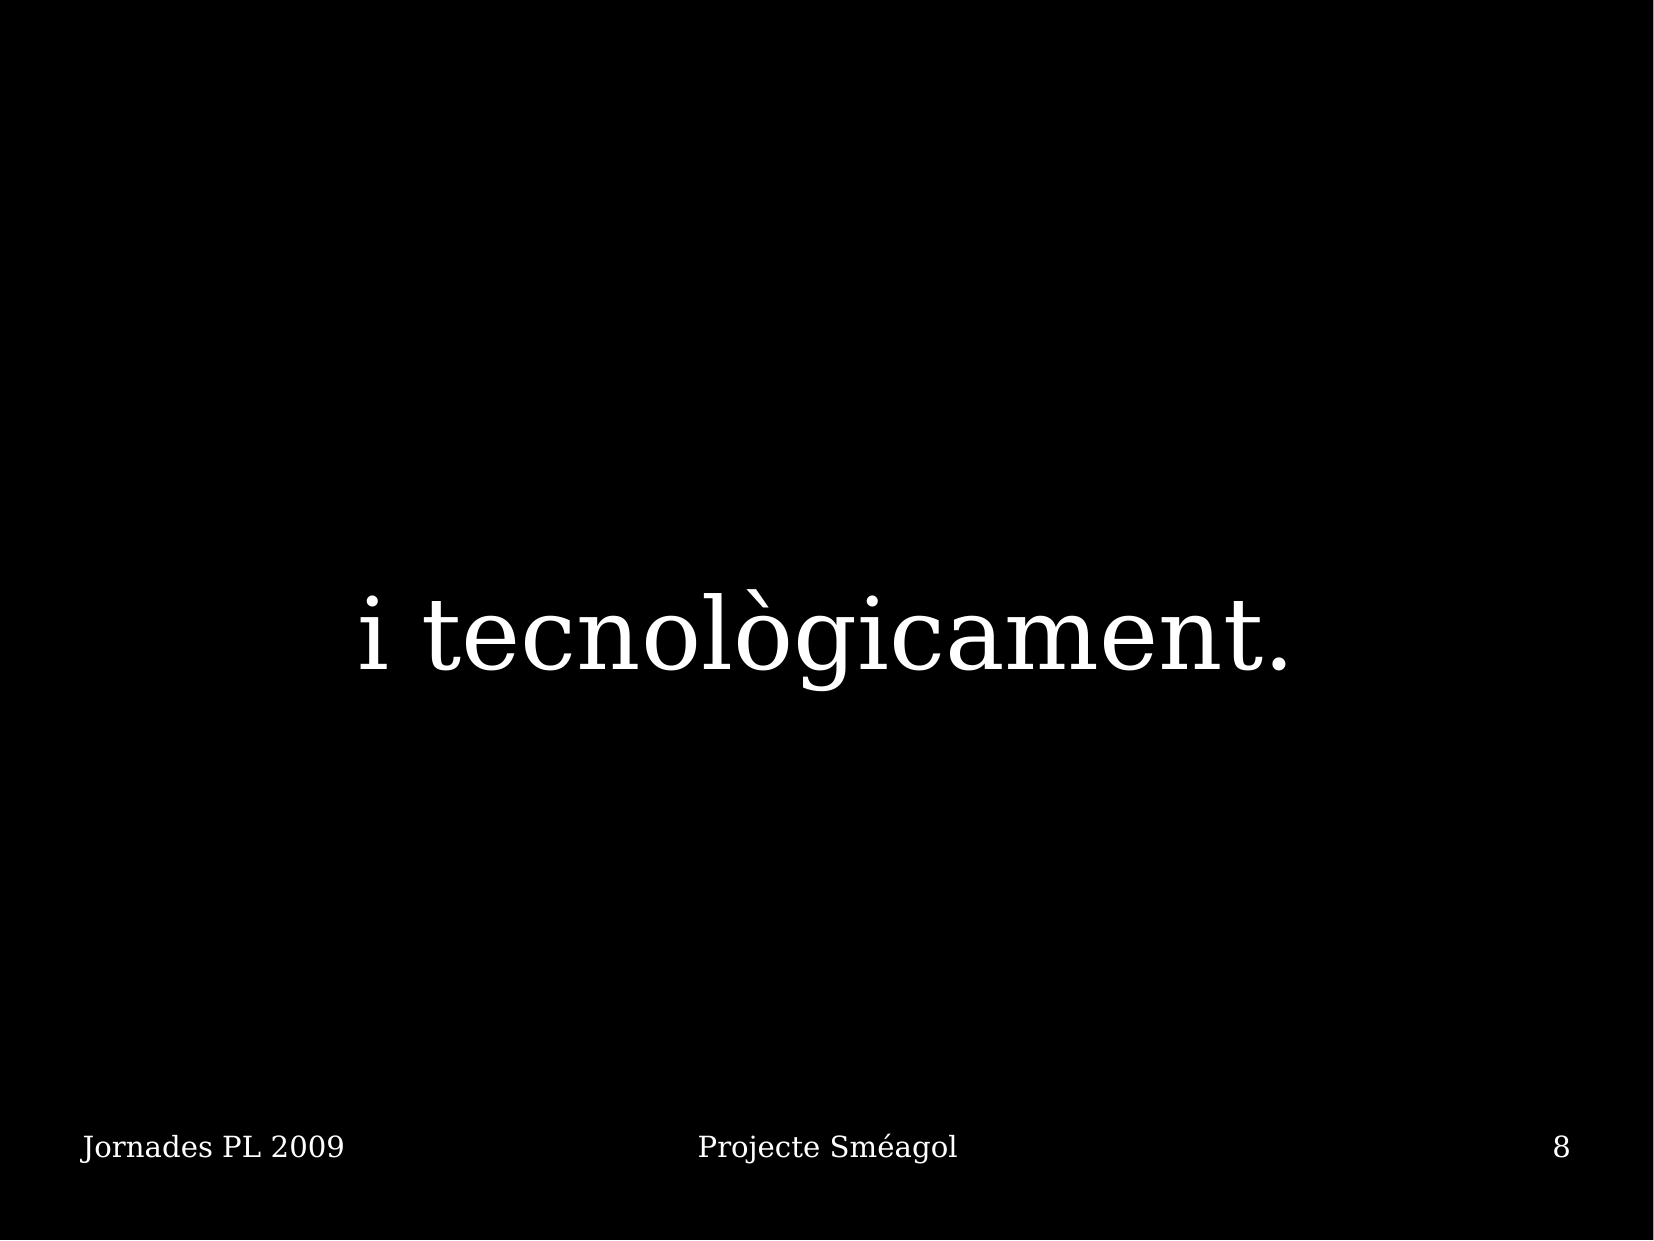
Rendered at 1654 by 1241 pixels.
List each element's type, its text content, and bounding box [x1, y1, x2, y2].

title i tecnològicament. [59, 529, 1595, 711]
